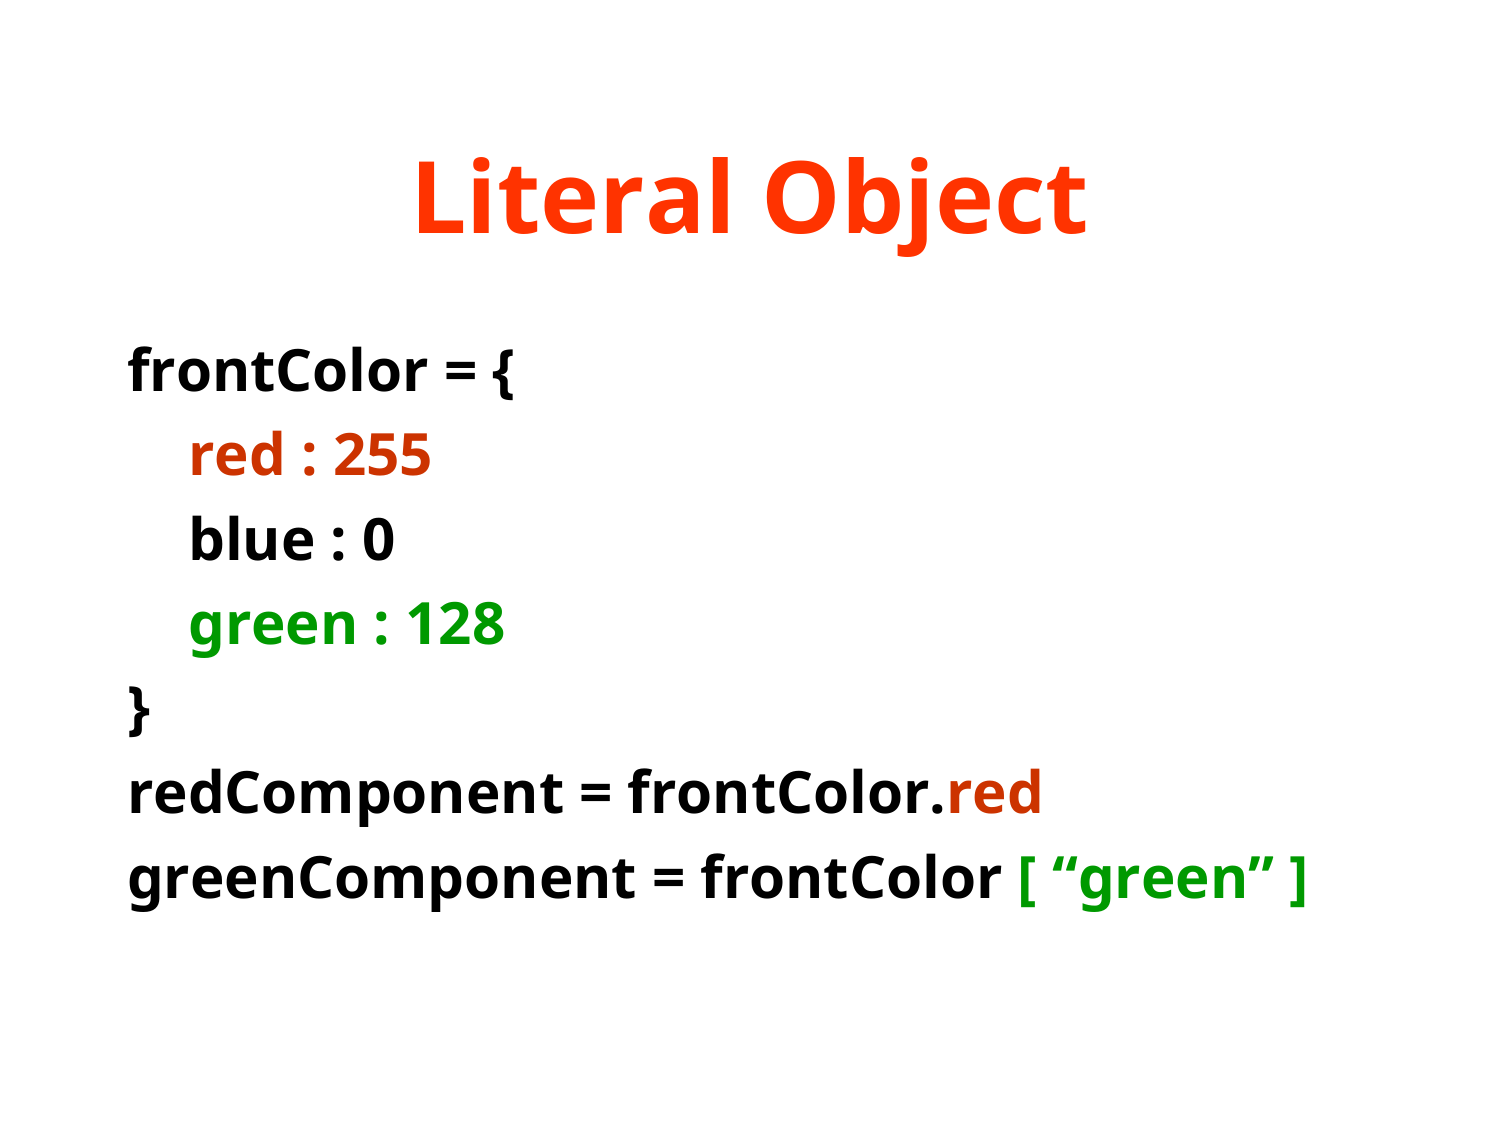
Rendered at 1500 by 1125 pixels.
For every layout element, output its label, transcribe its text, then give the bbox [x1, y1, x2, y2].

list frontColor = { red : 255 blue : 0 green : 128 } redComponent = frontColor.red greenComponent = frontColor [ “green” ] [112, 324, 1388, 1002]
title Literal Object [112, 99, 1388, 288]
